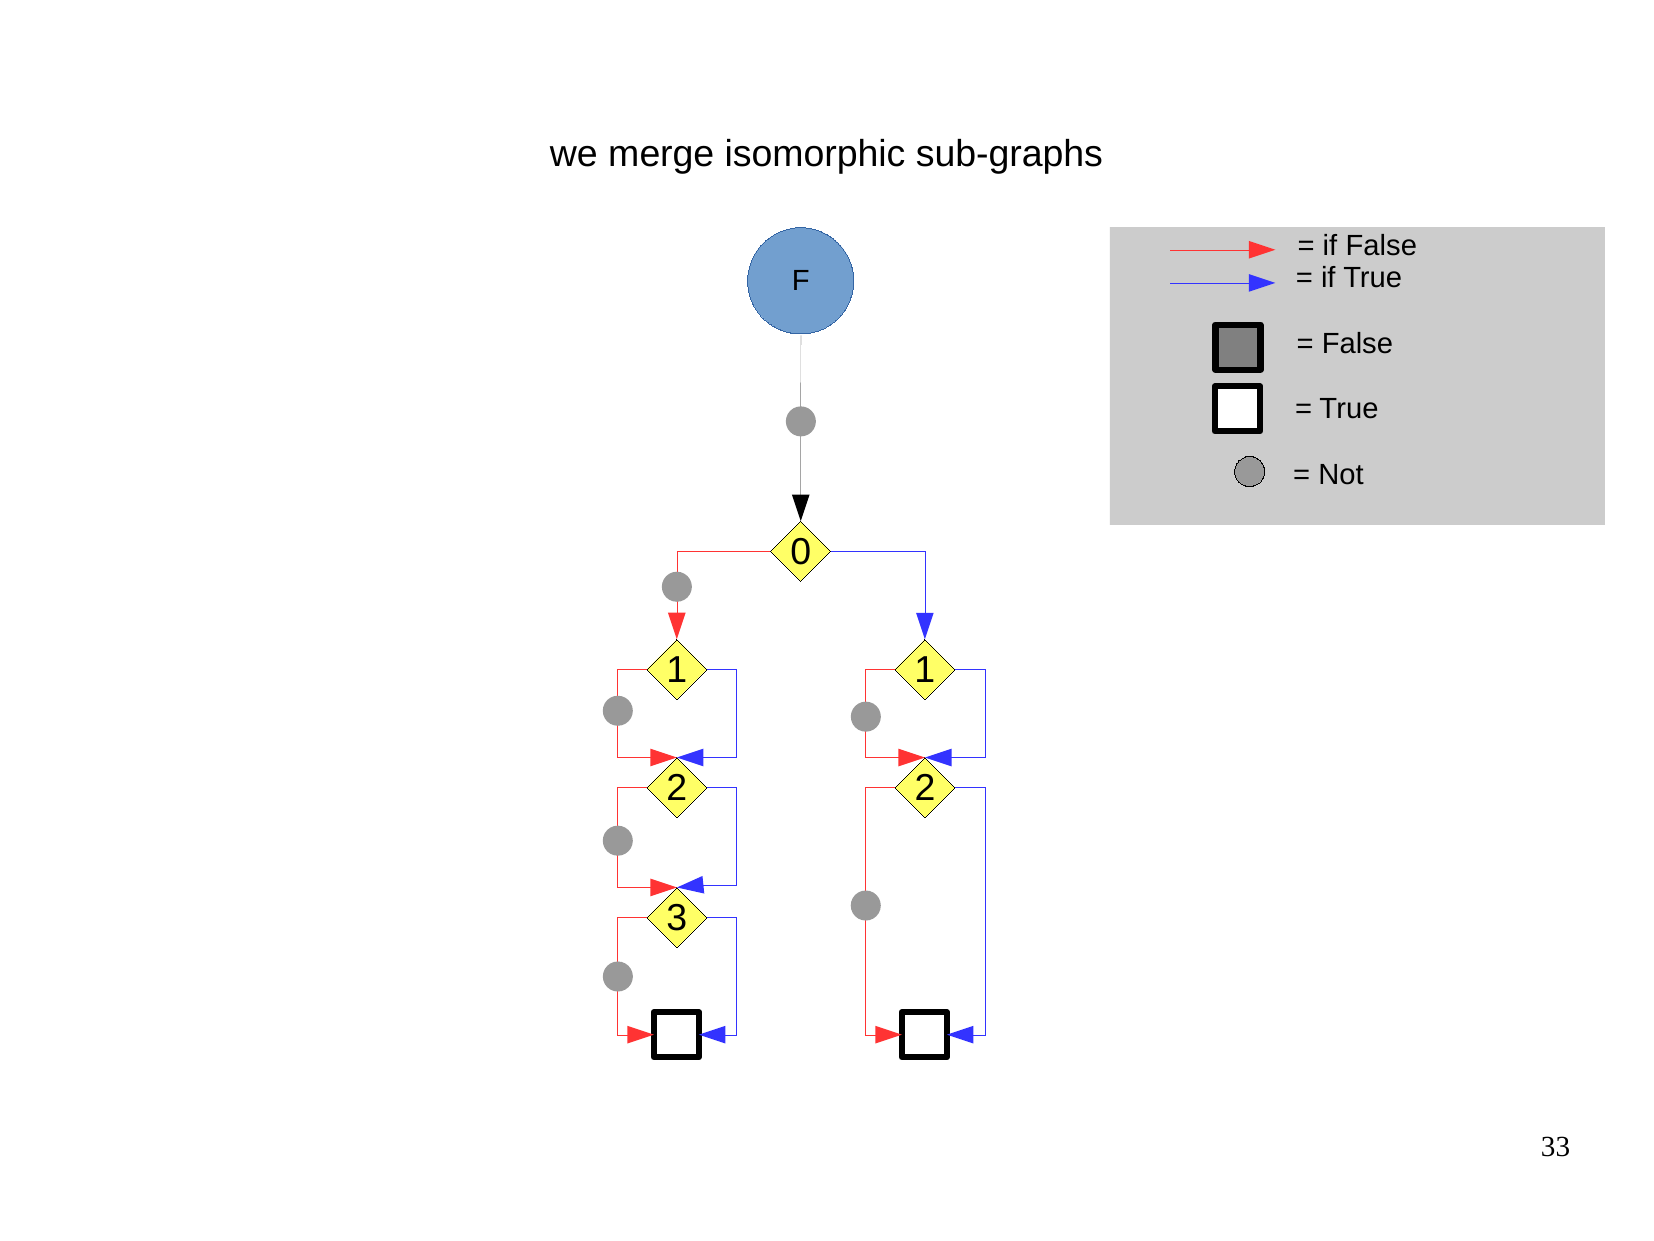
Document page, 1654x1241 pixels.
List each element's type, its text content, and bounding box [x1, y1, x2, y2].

text_box = if False = if True = False = True = Not [1109, 227, 1605, 525]
text_box 1 [895, 639, 955, 700]
text_box [850, 701, 881, 732]
text_box 3 [647, 888, 707, 948]
text_box [602, 961, 633, 992]
text_box [901, 1012, 947, 1058]
title we merge isomorphic sub-graphs [82, 49, 1571, 257]
text_box 0 [770, 521, 831, 582]
text_box 1 [647, 639, 707, 700]
text_box [1215, 324, 1261, 370]
text_box 2 [895, 758, 955, 818]
text_box [1234, 456, 1265, 487]
text_box [653, 1012, 699, 1058]
text_box [850, 890, 881, 921]
text_box 2 [647, 757, 707, 818]
text_box [602, 825, 633, 856]
text_box F [747, 227, 854, 334]
text_box [661, 571, 692, 602]
text_box [602, 695, 633, 726]
text_box [1215, 386, 1261, 432]
text_box [785, 406, 816, 437]
